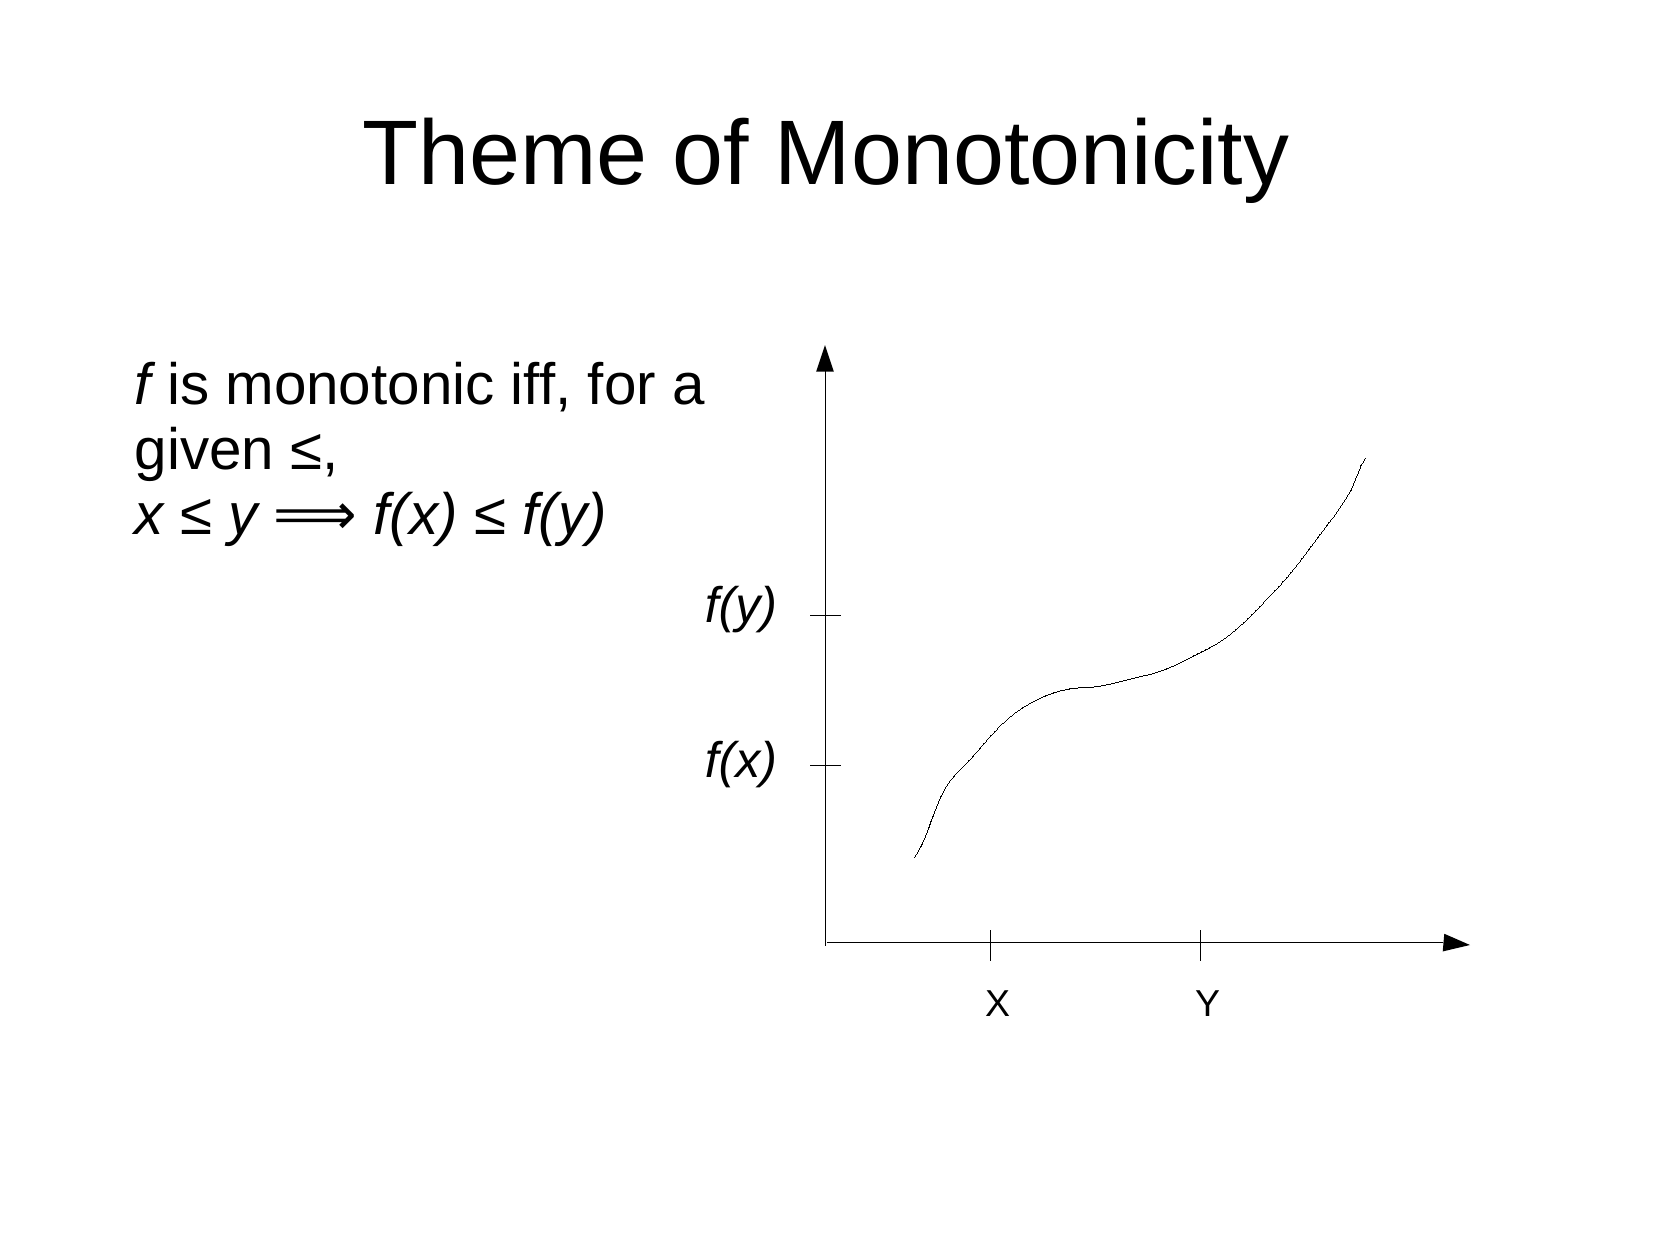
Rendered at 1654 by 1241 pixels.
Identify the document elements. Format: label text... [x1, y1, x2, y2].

text_box f is monotonic iff, for a given ≤, x ≤ y ⟹ f(x) ≤ f(y) [120, 345, 751, 555]
title Theme of Monotonicity [82, 49, 1571, 257]
text_box X [960, 975, 1036, 1032]
text_box Y [1170, 975, 1246, 1032]
text_box f(x) [690, 682, 796, 796]
text_box f(y) [690, 570, 796, 641]
